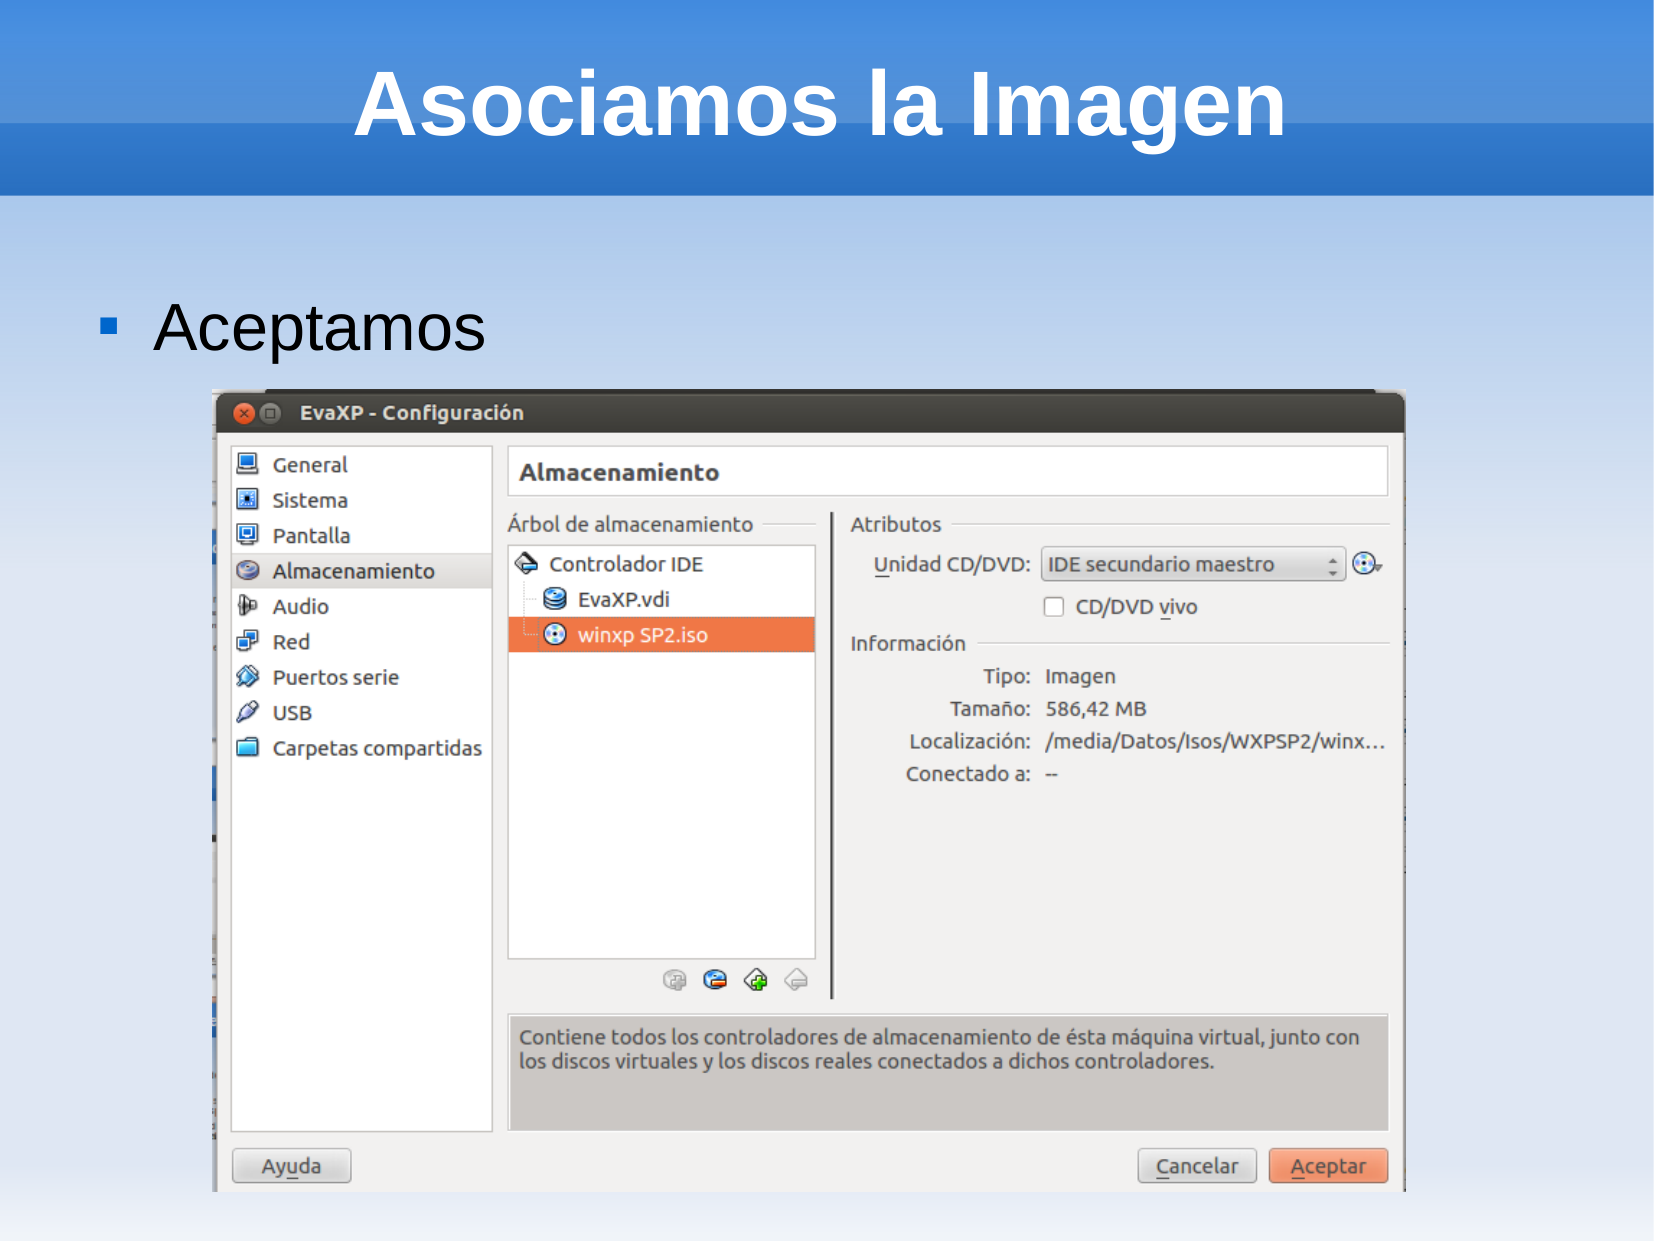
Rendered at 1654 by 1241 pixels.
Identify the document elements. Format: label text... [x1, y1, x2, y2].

list Aceptamos [82, 290, 1571, 1109]
picture [0, 0, 1654, 1241]
title Asociamos la Imagen [76, 0, 1565, 208]
